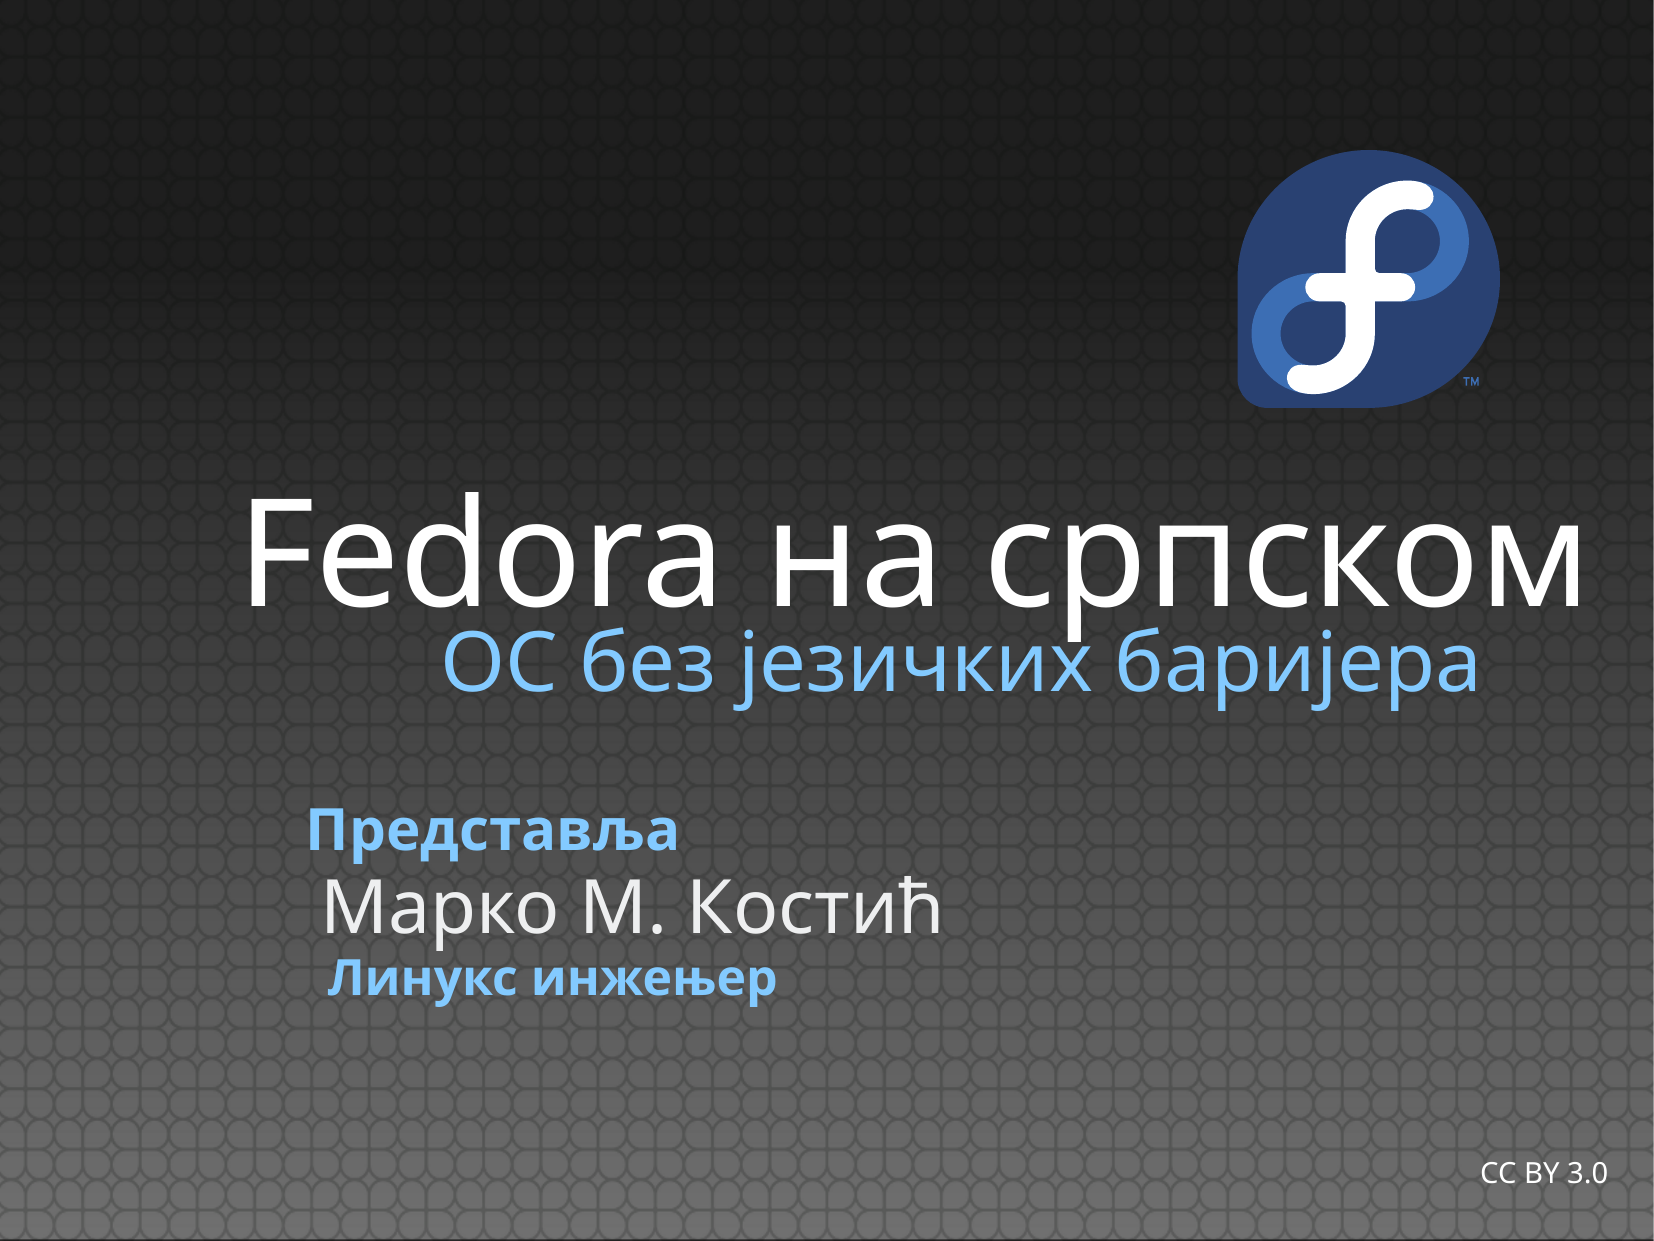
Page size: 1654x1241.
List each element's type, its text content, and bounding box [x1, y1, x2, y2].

text_box CC BY 3.0 [64, 1144, 1624, 1229]
text_box Марко М. Костић [305, 846, 1057, 945]
text_box Линукс инжењер [312, 934, 796, 1013]
subtitle ОС без језичких баријера [137, 621, 1484, 712]
text_box Представља [305, 781, 681, 870]
picture [0, 0, 1654, 1241]
text_box Fedora на српском [47, 438, 1608, 621]
